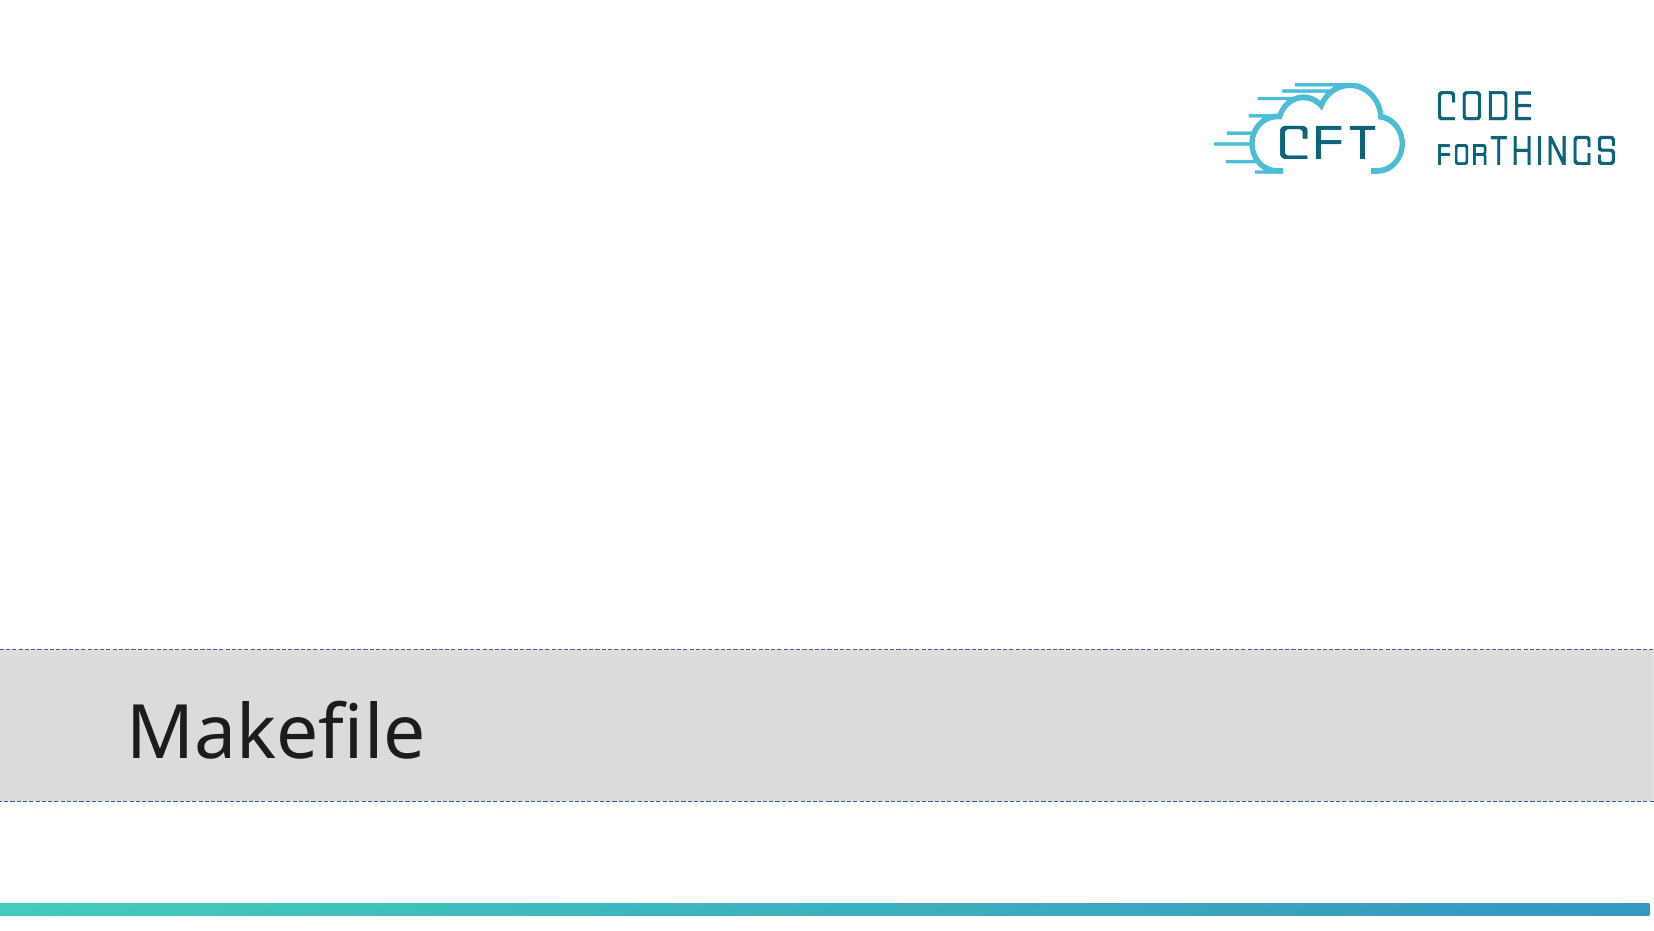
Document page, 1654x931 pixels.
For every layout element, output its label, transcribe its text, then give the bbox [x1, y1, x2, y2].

title Makefile [53, 651, 1542, 807]
picture [1214, 83, 1615, 174]
